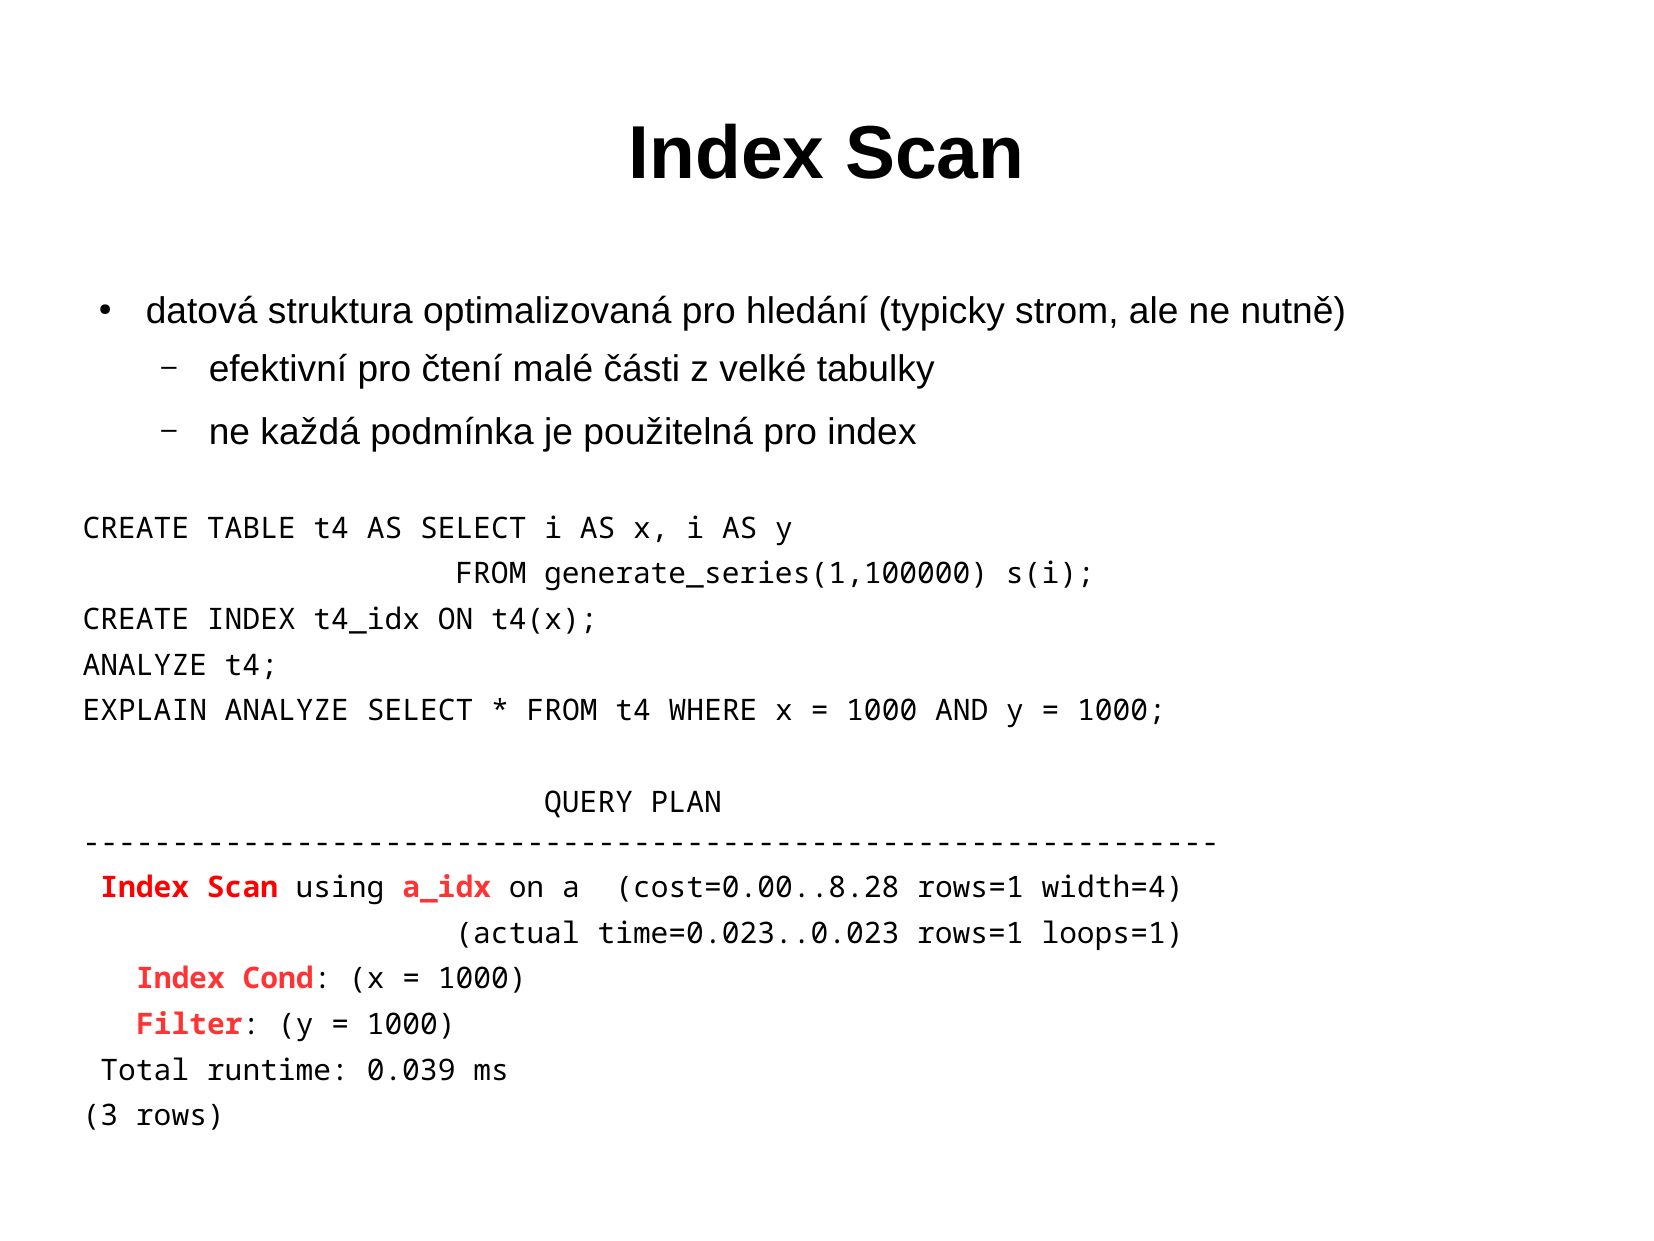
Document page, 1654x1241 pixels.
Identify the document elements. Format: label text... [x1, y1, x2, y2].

list datová struktura optimalizovaná pro hledání (typicky strom, ale ne nutně) efektivní pro čtení malé části z velké tabulky ne každá podmínka je použitelná pro index CREATE TABLE t4 AS SELECT i AS x, i AS y FROM generate_series(1,100000) s(i); CREATE INDEX t4_idx ON t4(x); ANALYZE t4; EXPLAIN ANALYZE SELECT * FROM t4 WHERE x = 1000 AND y = 1000; QUERY PLAN ---------------------------------------------------------------- Index Scan using a_idx on a (cost=0.00..8.28 rows=1 width=4) (actual time=0.023..0.023 rows=1 loops=1) Index Cond: (x = 1000) Filter: (y = 1000) Total runtime: 0.039 ms (3 rows) [82, 290, 1538, 1141]
title Index Scan [82, 49, 1571, 257]
